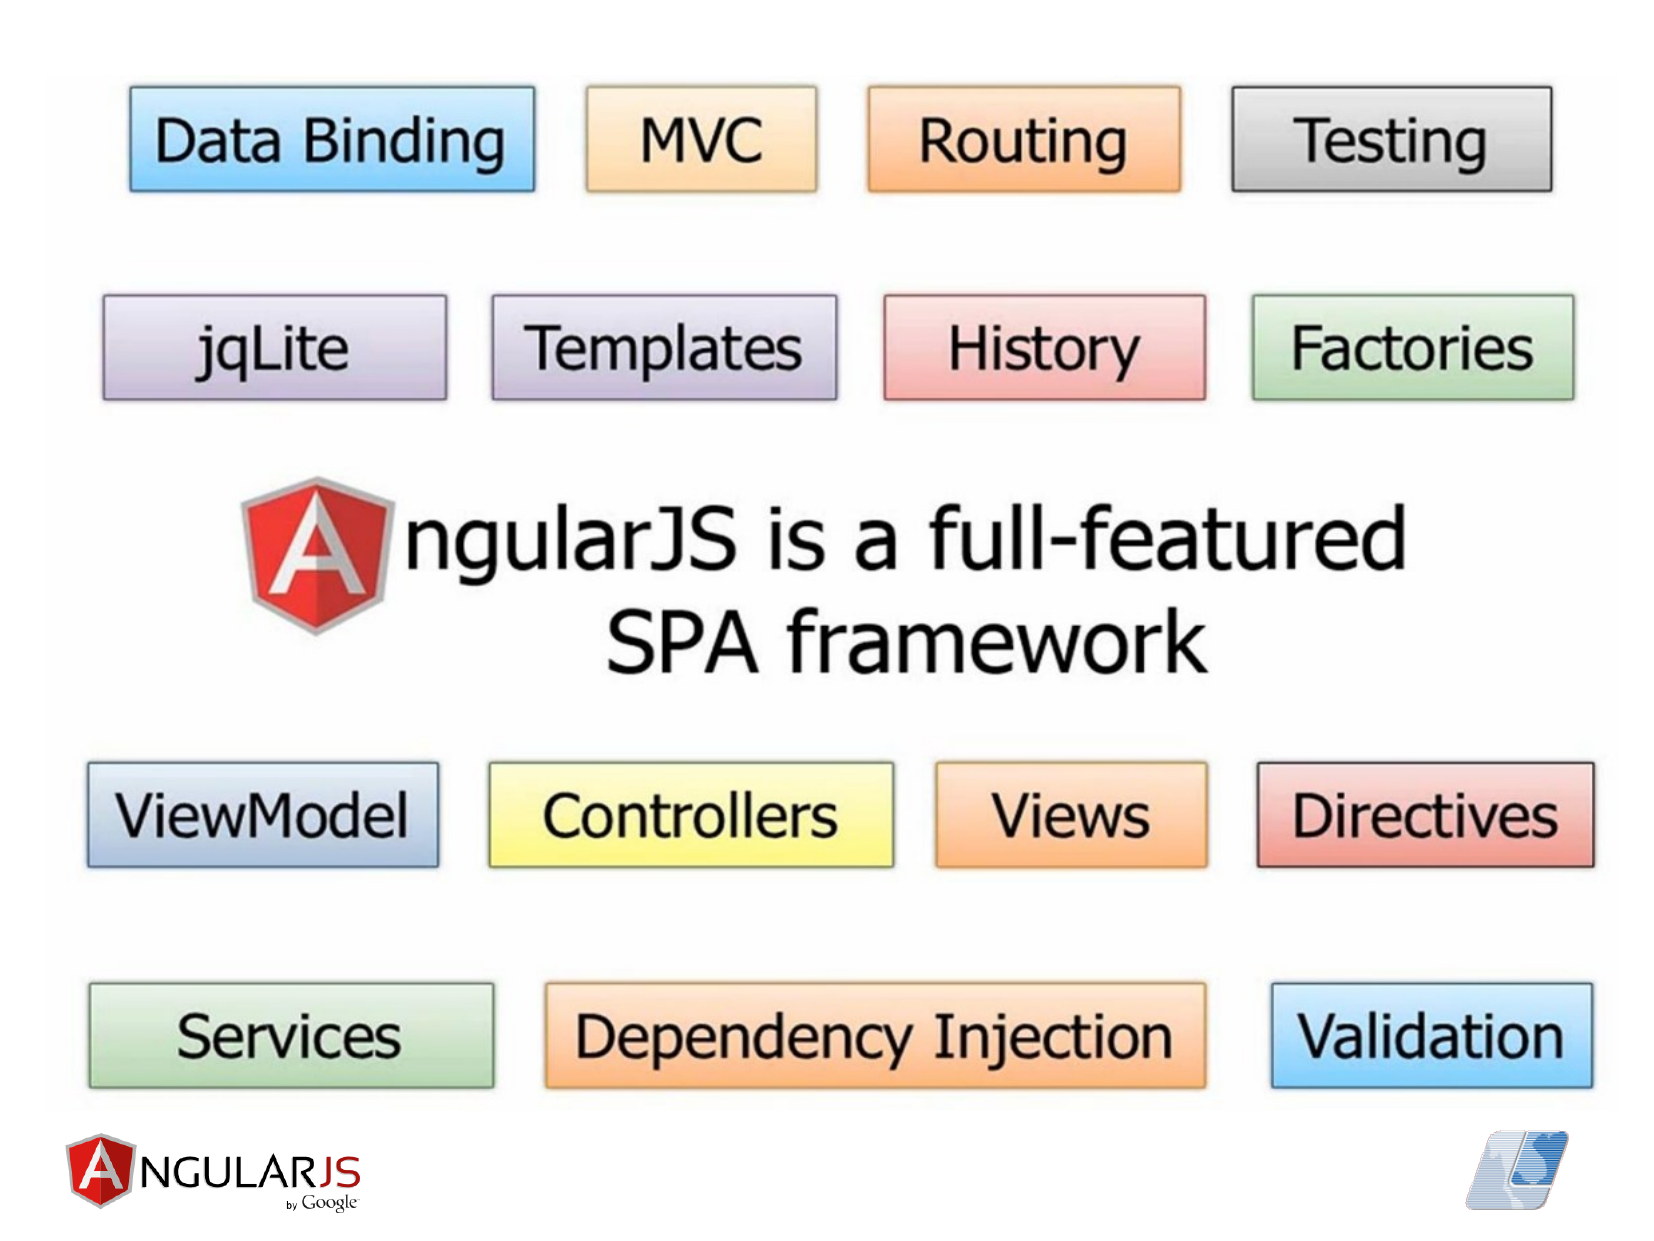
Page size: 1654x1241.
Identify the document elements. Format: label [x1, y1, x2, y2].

picture [1461, 1129, 1571, 1210]
picture [45, 75, 1619, 1241]
